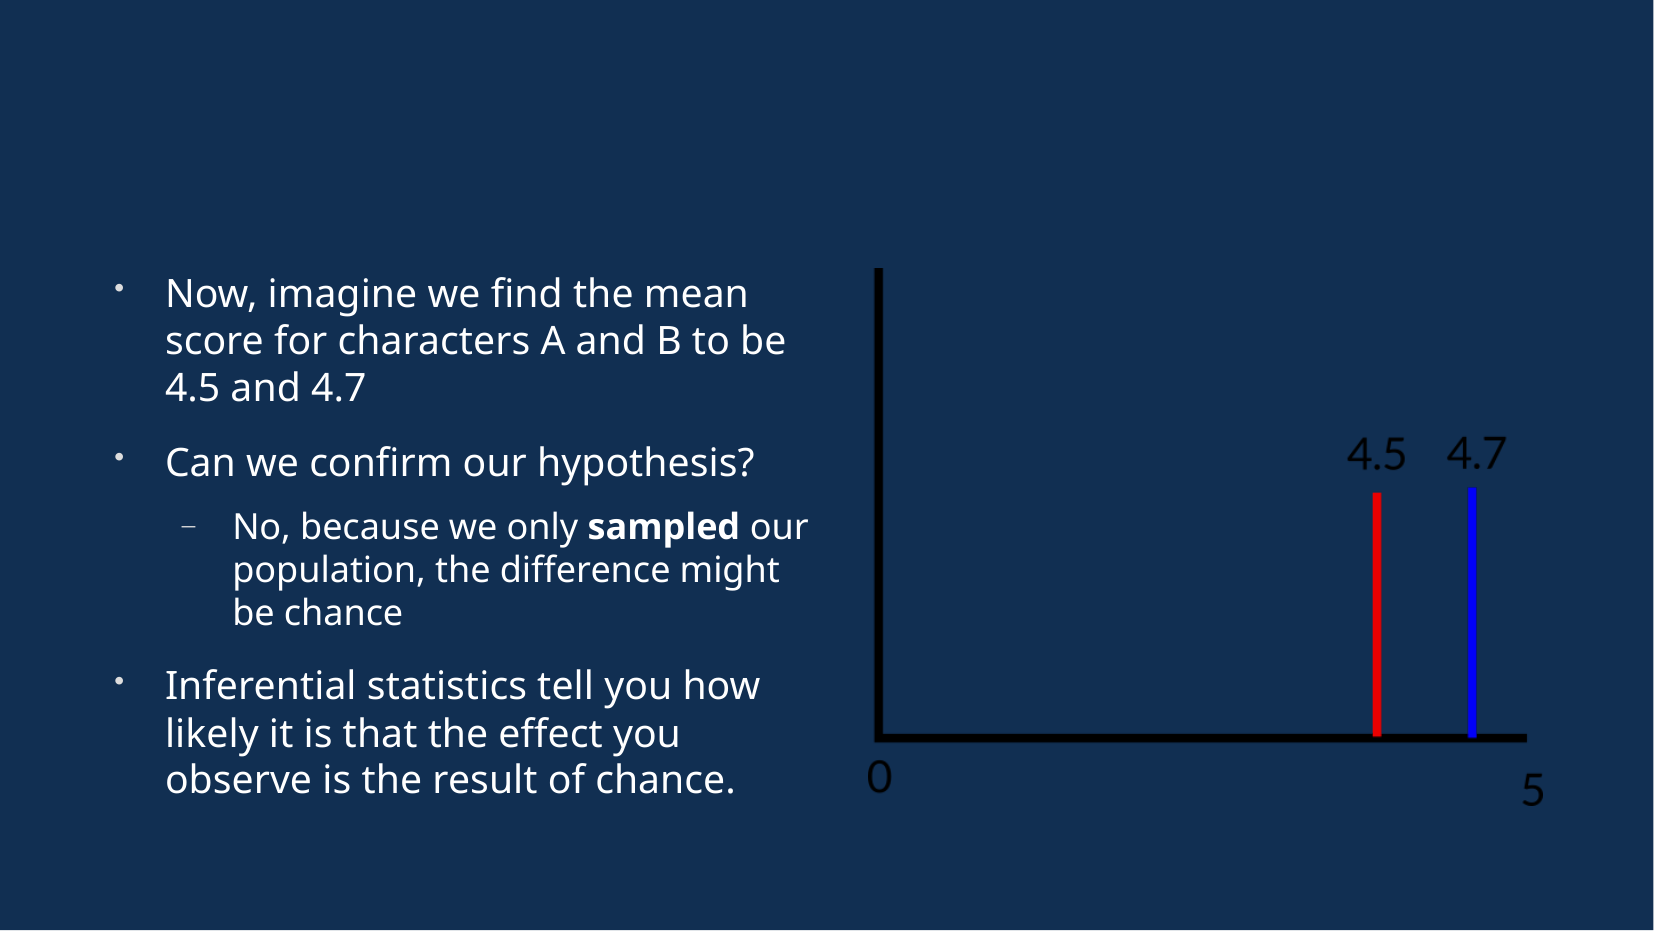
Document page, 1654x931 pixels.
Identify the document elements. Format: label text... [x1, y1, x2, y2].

list Now, imagine we find the mean score for characters A and B to be 4.5 and 4.7 Can we confirm our hypothesis? No, because we only sampled our population, the difference might be chance Inferential statistics tell you how likely it is that the effect you observe is the result of chance. [97, 268, 813, 806]
picture [868, 268, 1543, 806]
